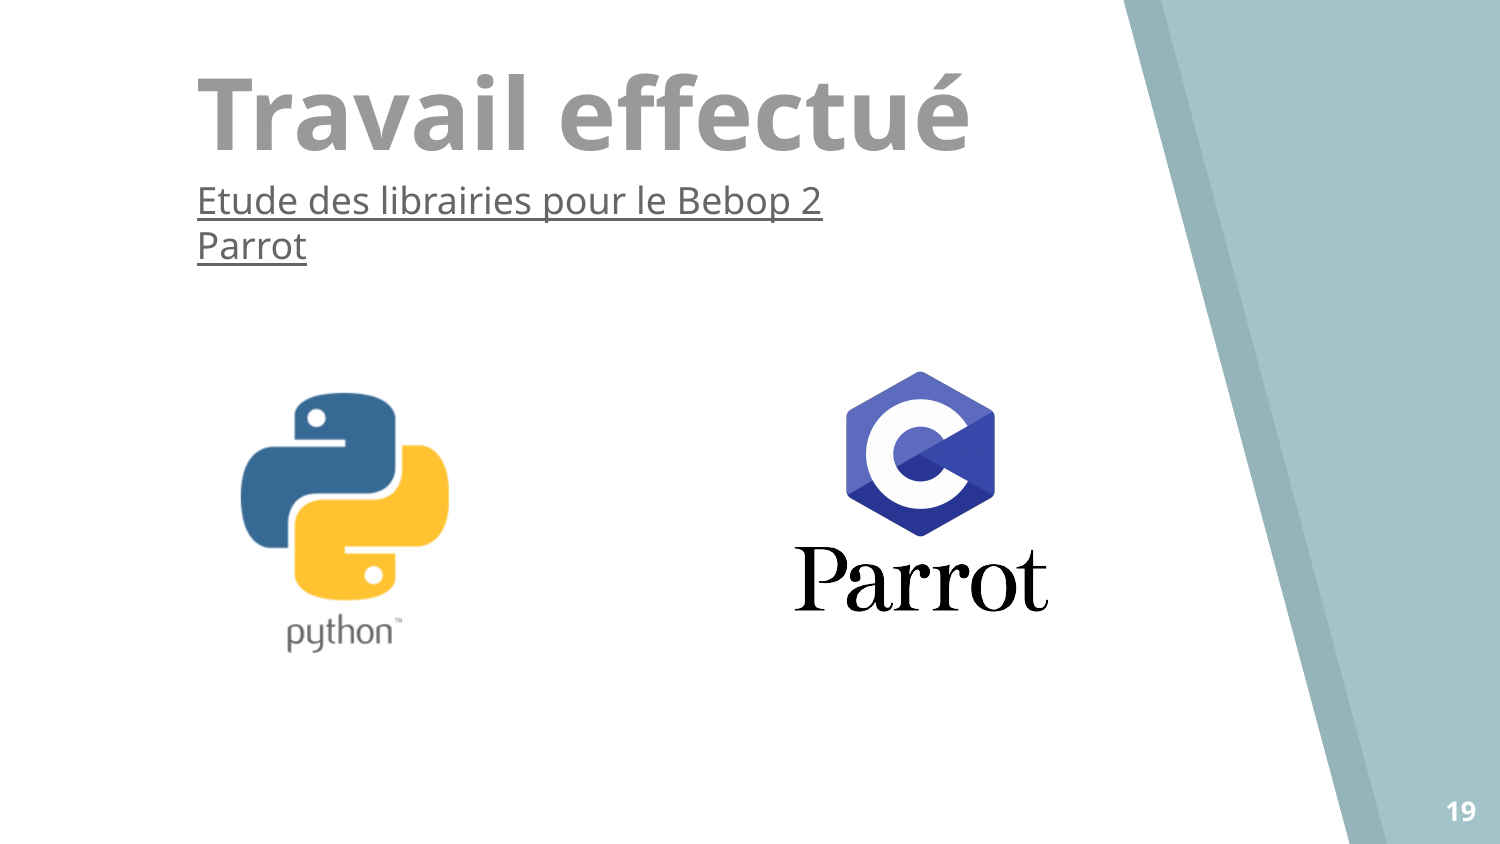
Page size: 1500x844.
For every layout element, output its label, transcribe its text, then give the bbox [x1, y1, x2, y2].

picture [202, 380, 488, 666]
picture [785, 371, 1056, 676]
text_box Etude des librairies pour le Bebop 2 Parrot [181, 162, 951, 245]
title Travail effectué [181, 27, 1099, 186]
